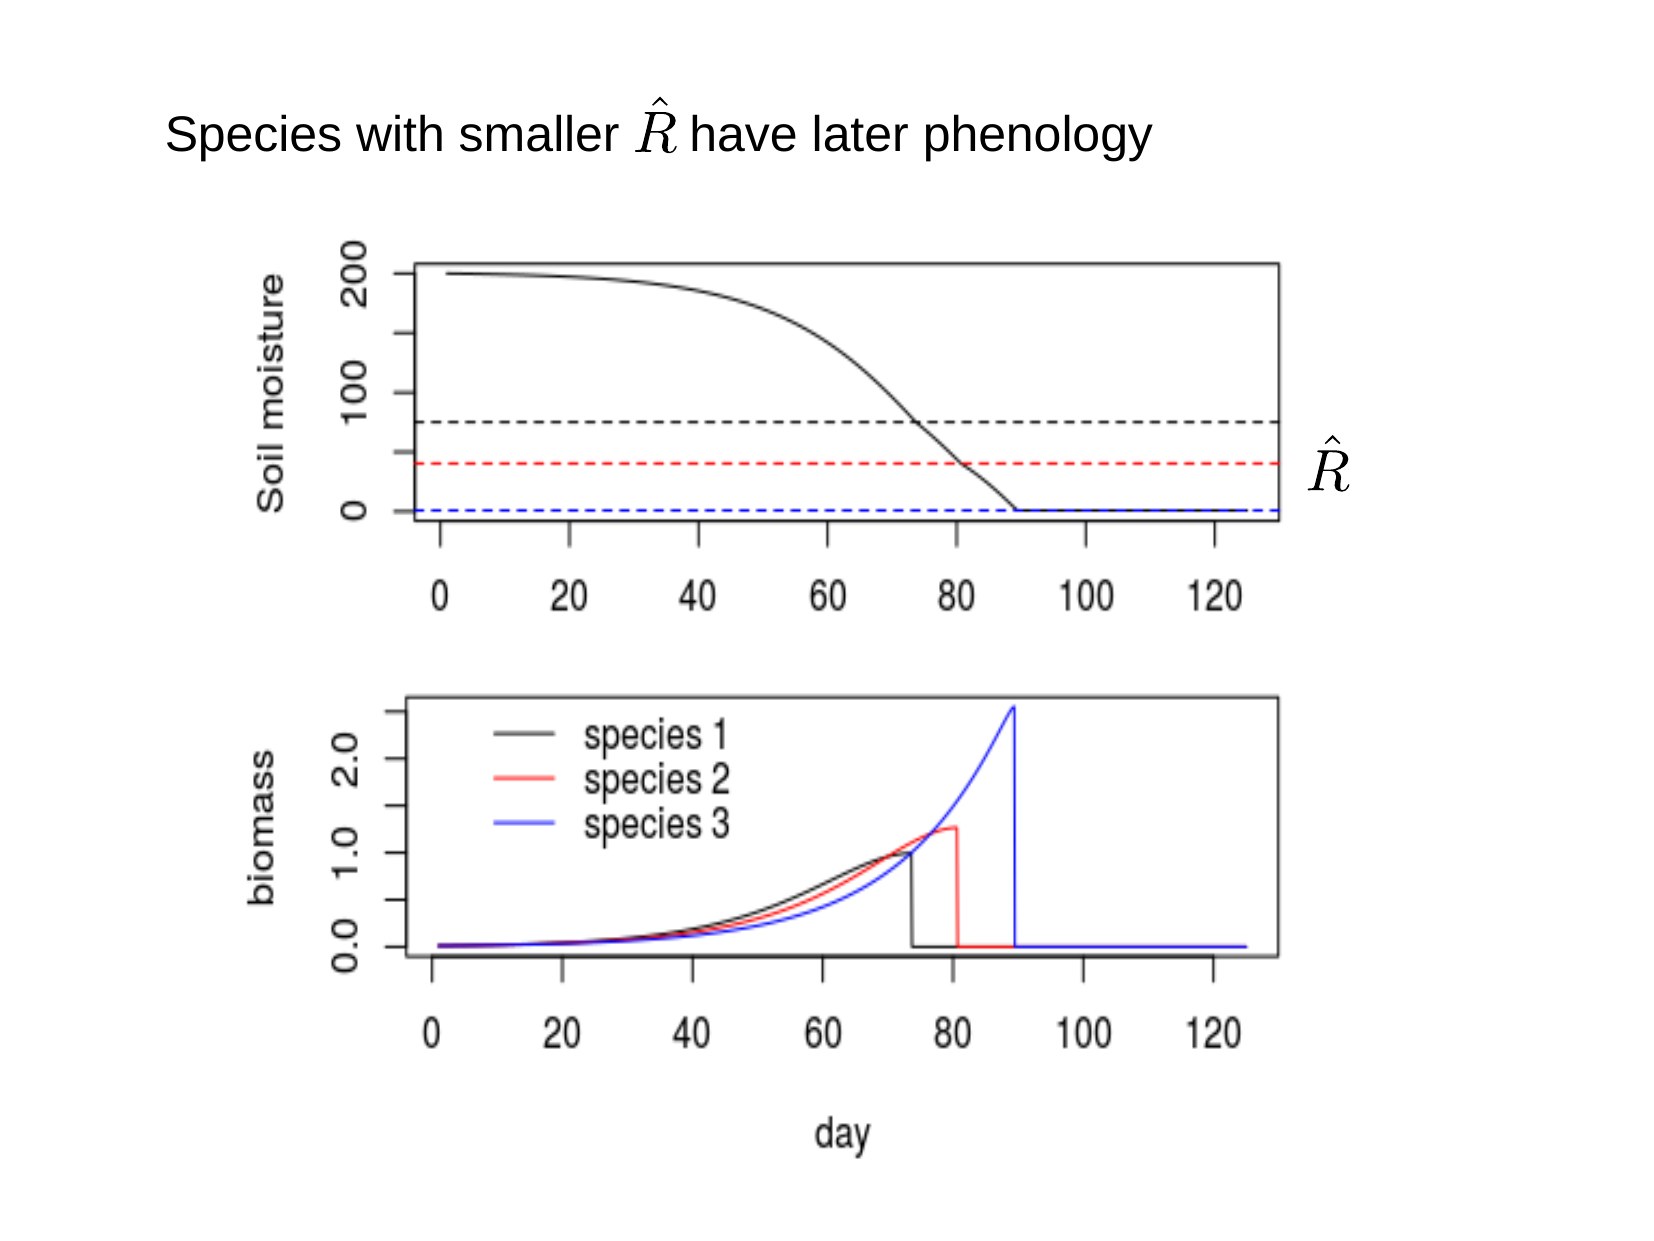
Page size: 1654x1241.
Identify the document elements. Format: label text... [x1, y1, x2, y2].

picture [237, 195, 1366, 1164]
text_box Species with smaller have later phenology [150, 98, 1486, 226]
text_box [632, 96, 678, 154]
text_box [1305, 435, 1351, 492]
